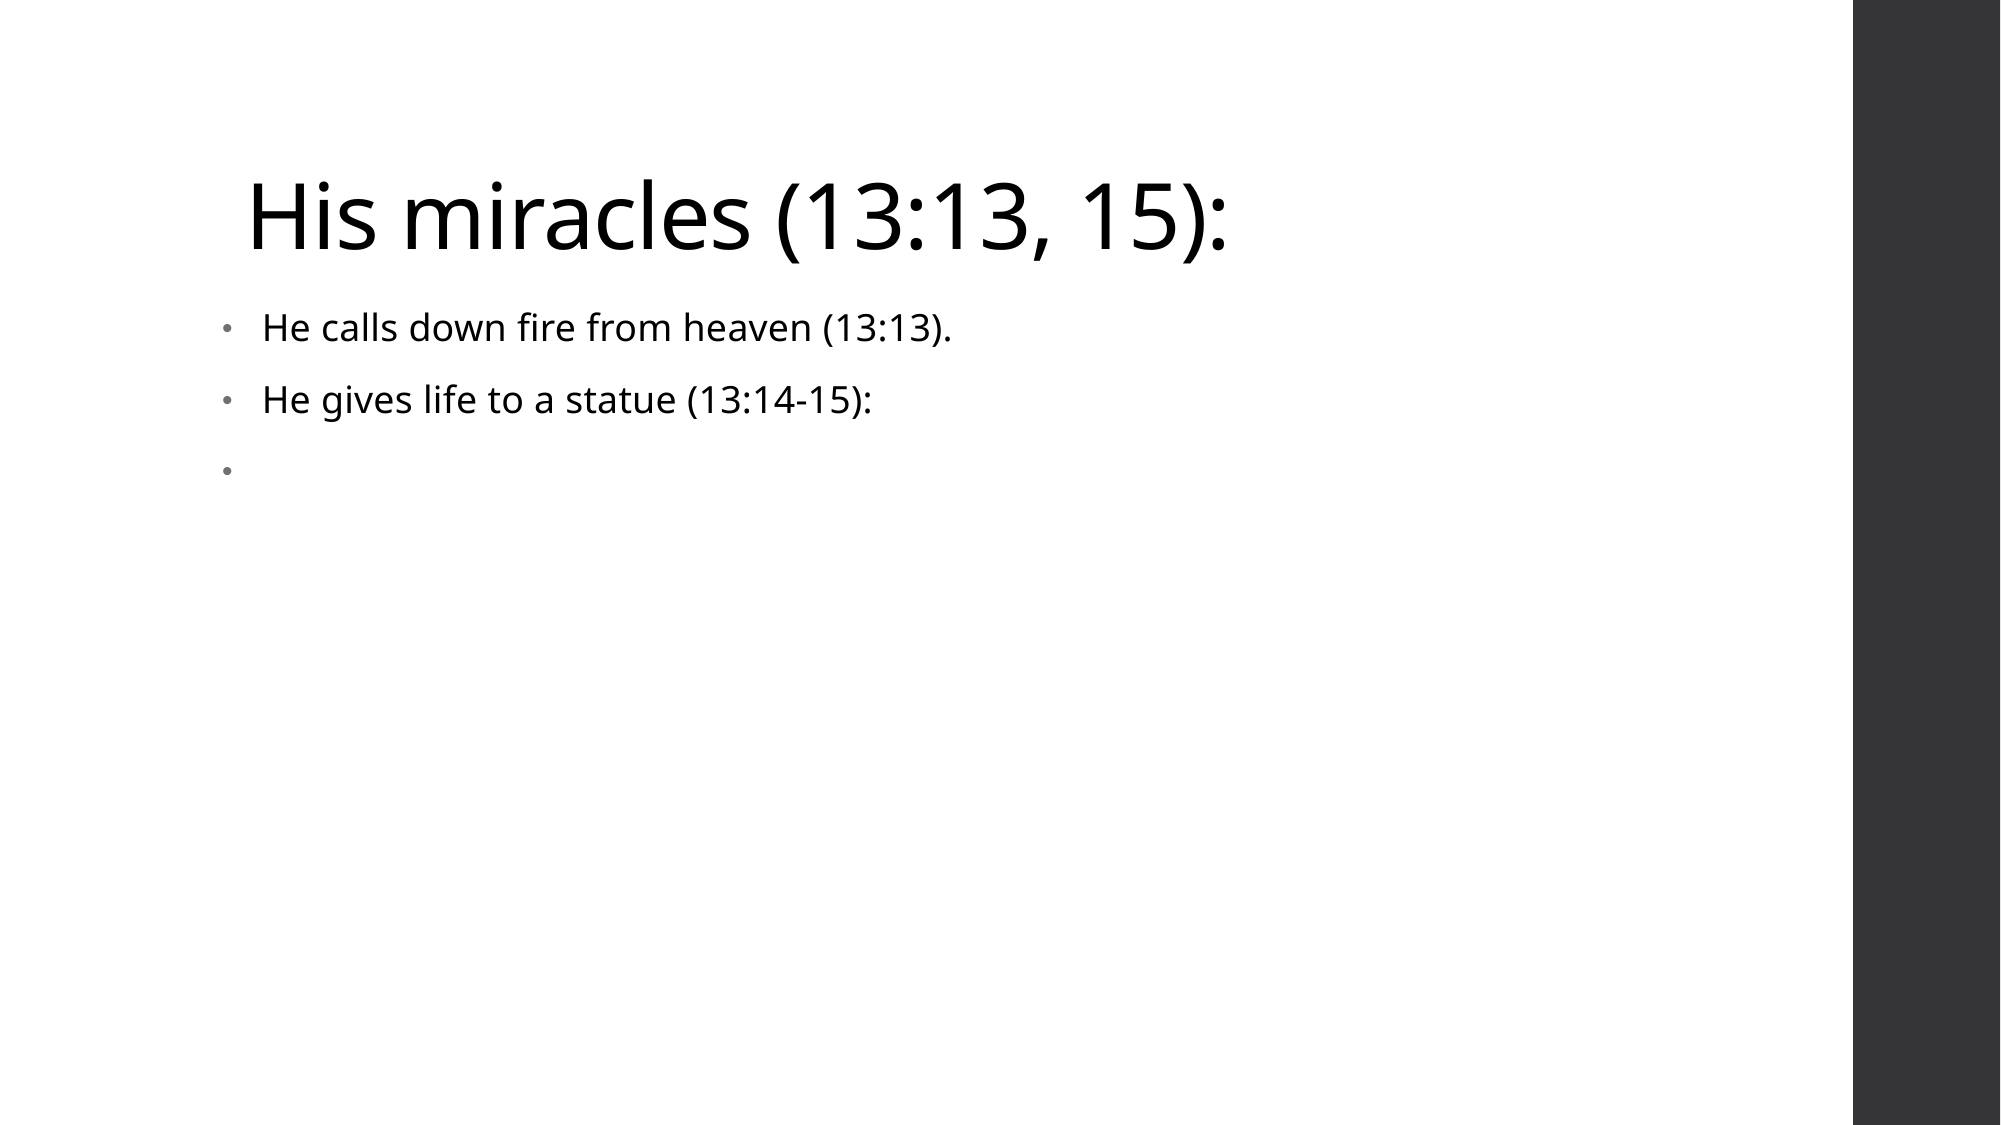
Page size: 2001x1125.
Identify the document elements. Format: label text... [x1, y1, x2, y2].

list He calls down fire from heaven (13:13). He gives life to a statue (13:14-15): [206, 299, 1617, 1014]
title His miracles (13:13, 15): [206, 60, 1797, 278]
